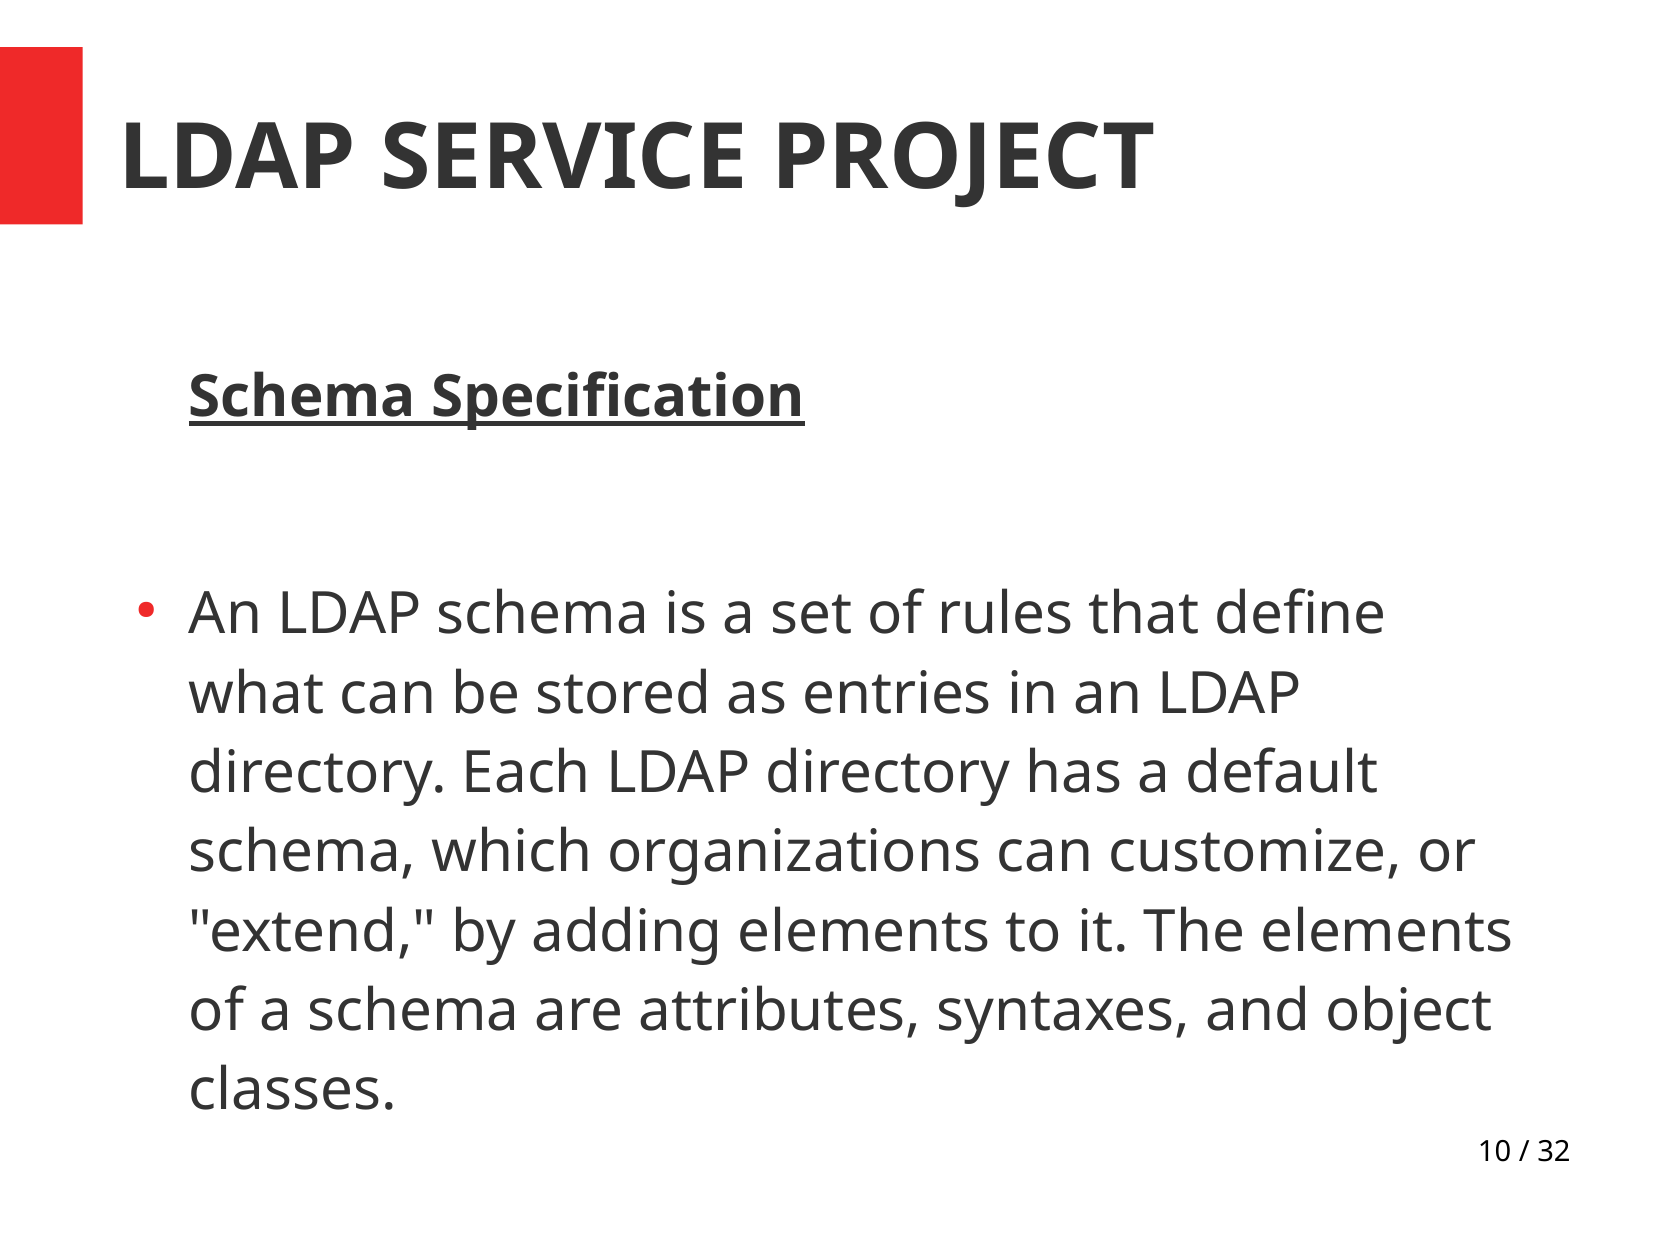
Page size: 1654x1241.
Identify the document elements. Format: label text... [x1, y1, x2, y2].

text_box [118, 354, 1536, 1074]
title LDAP SERVICE PROJECT [118, 49, 1571, 257]
